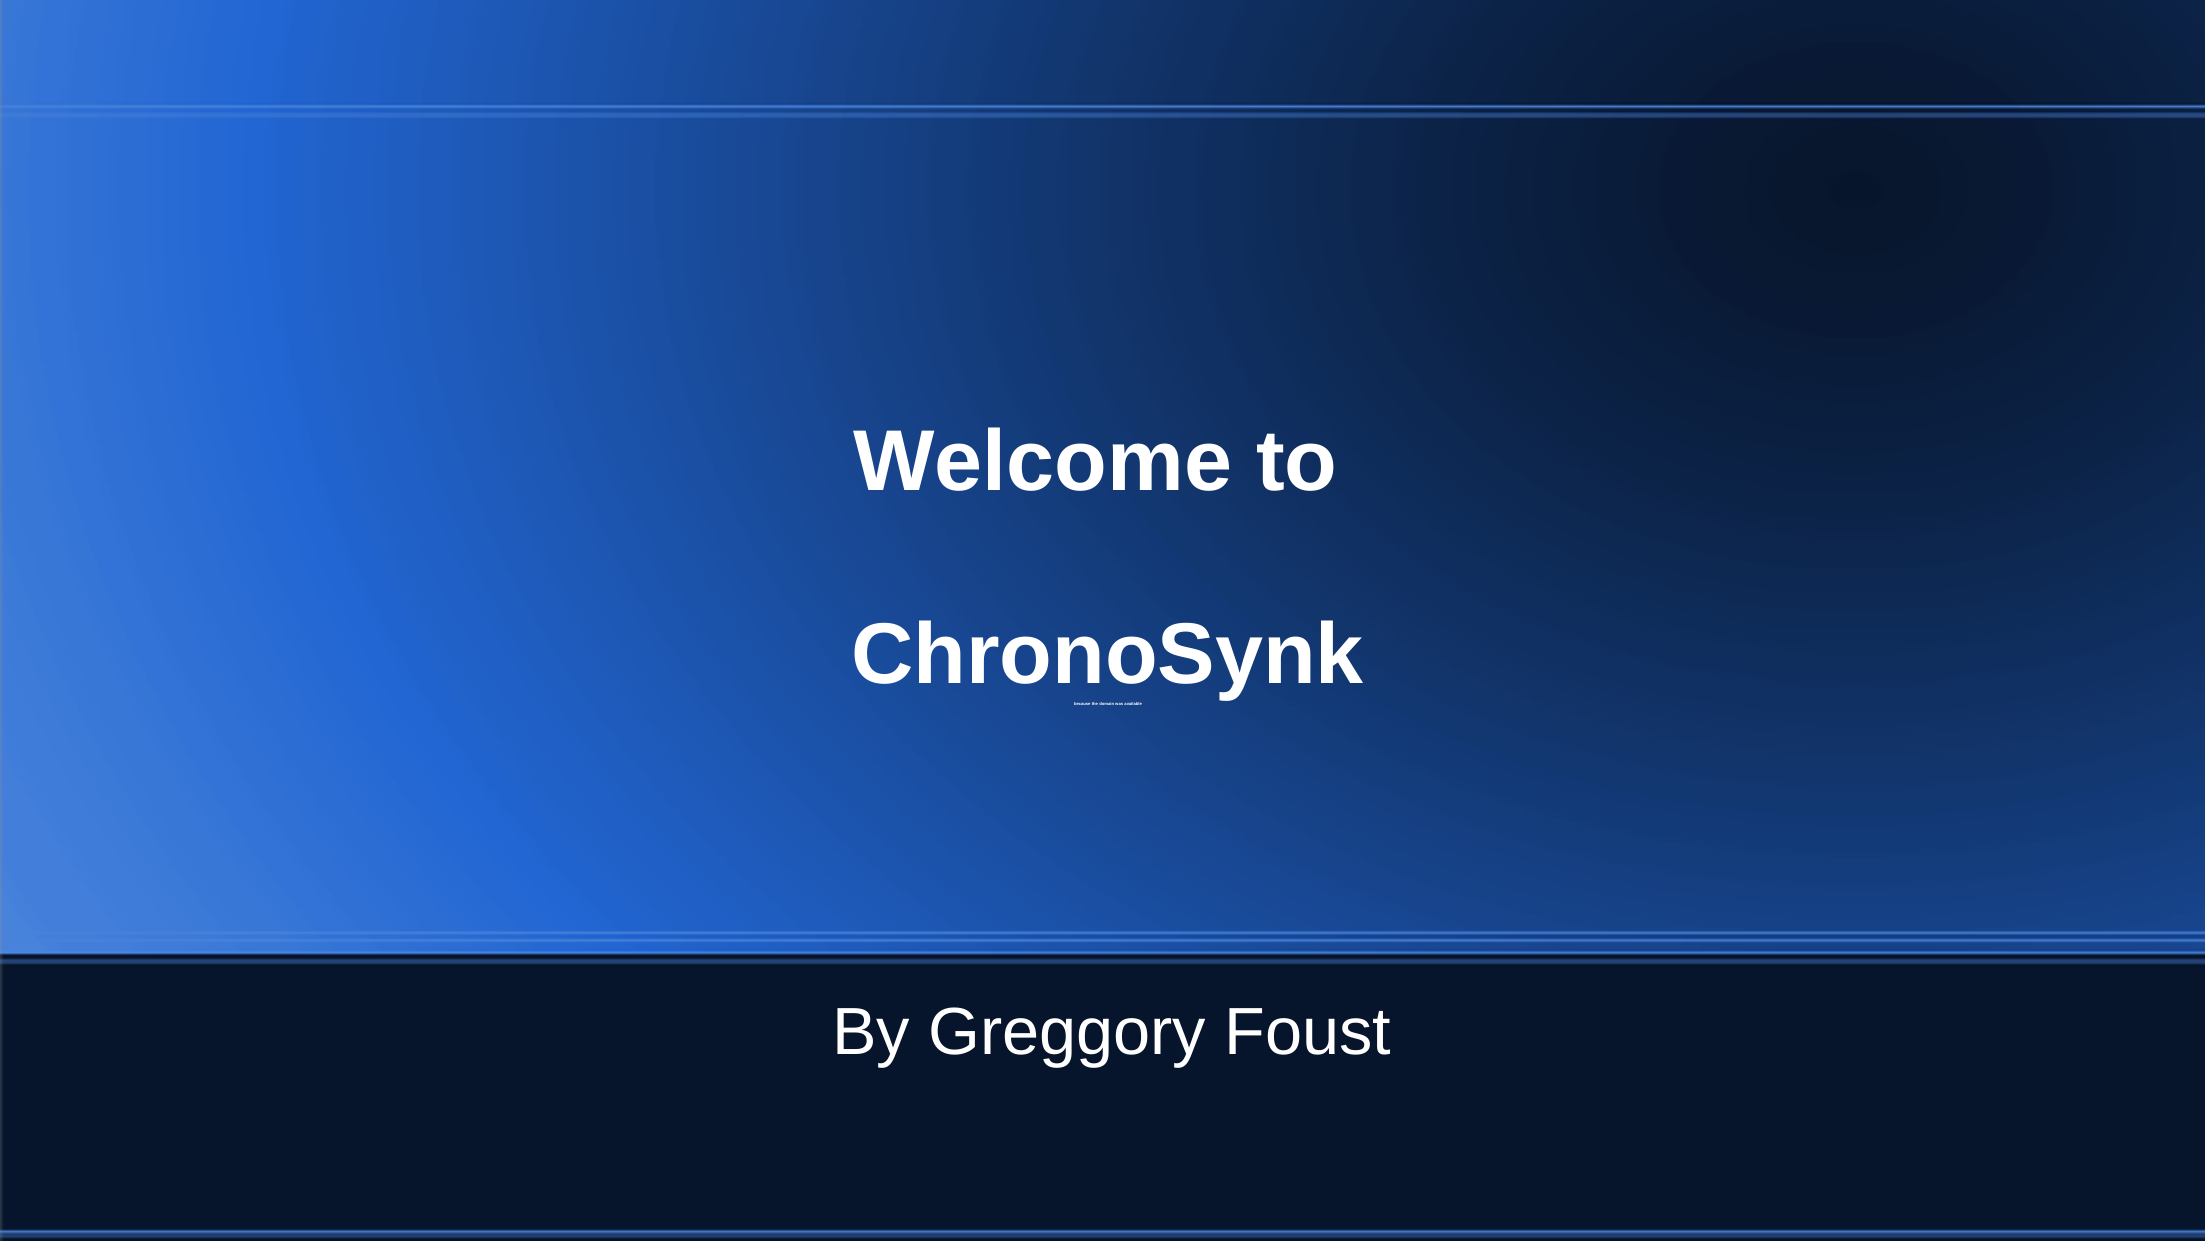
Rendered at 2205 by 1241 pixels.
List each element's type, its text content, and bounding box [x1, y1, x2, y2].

title Welcome to ChronoSynk because the domain was available [115, 363, 2101, 756]
subtitle By Greggory Foust [684, 960, 1540, 1103]
picture [0, 0, 2205, 1241]
